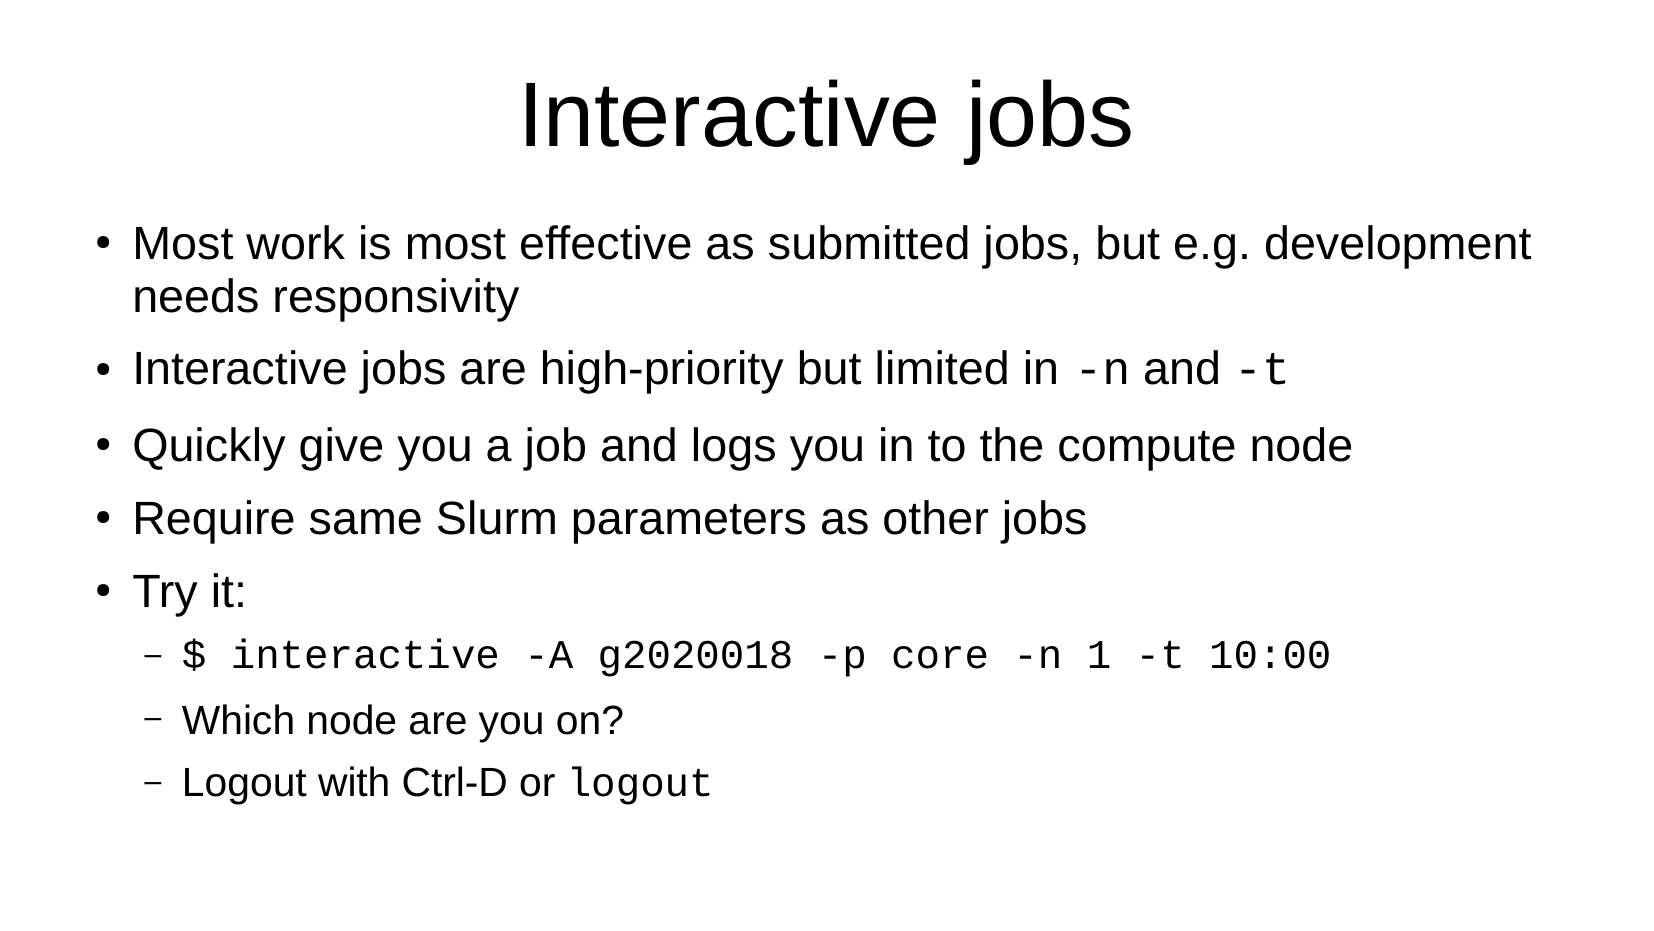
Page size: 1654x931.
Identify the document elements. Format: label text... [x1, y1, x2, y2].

list Most work is most effective as submitted jobs, but e.g. development needs responsivity Interactive jobs are high-priority but limited in -n and -t Quickly give you a job and logs you in to the compute node Require same Slurm parameters as other jobs Try it: $ interactive -A g2020018 -p core -n 1 -t 10:00 Which node are you on? Logout with Ctrl-D or logout [82, 217, 1571, 811]
title Interactive jobs [82, 37, 1571, 193]
